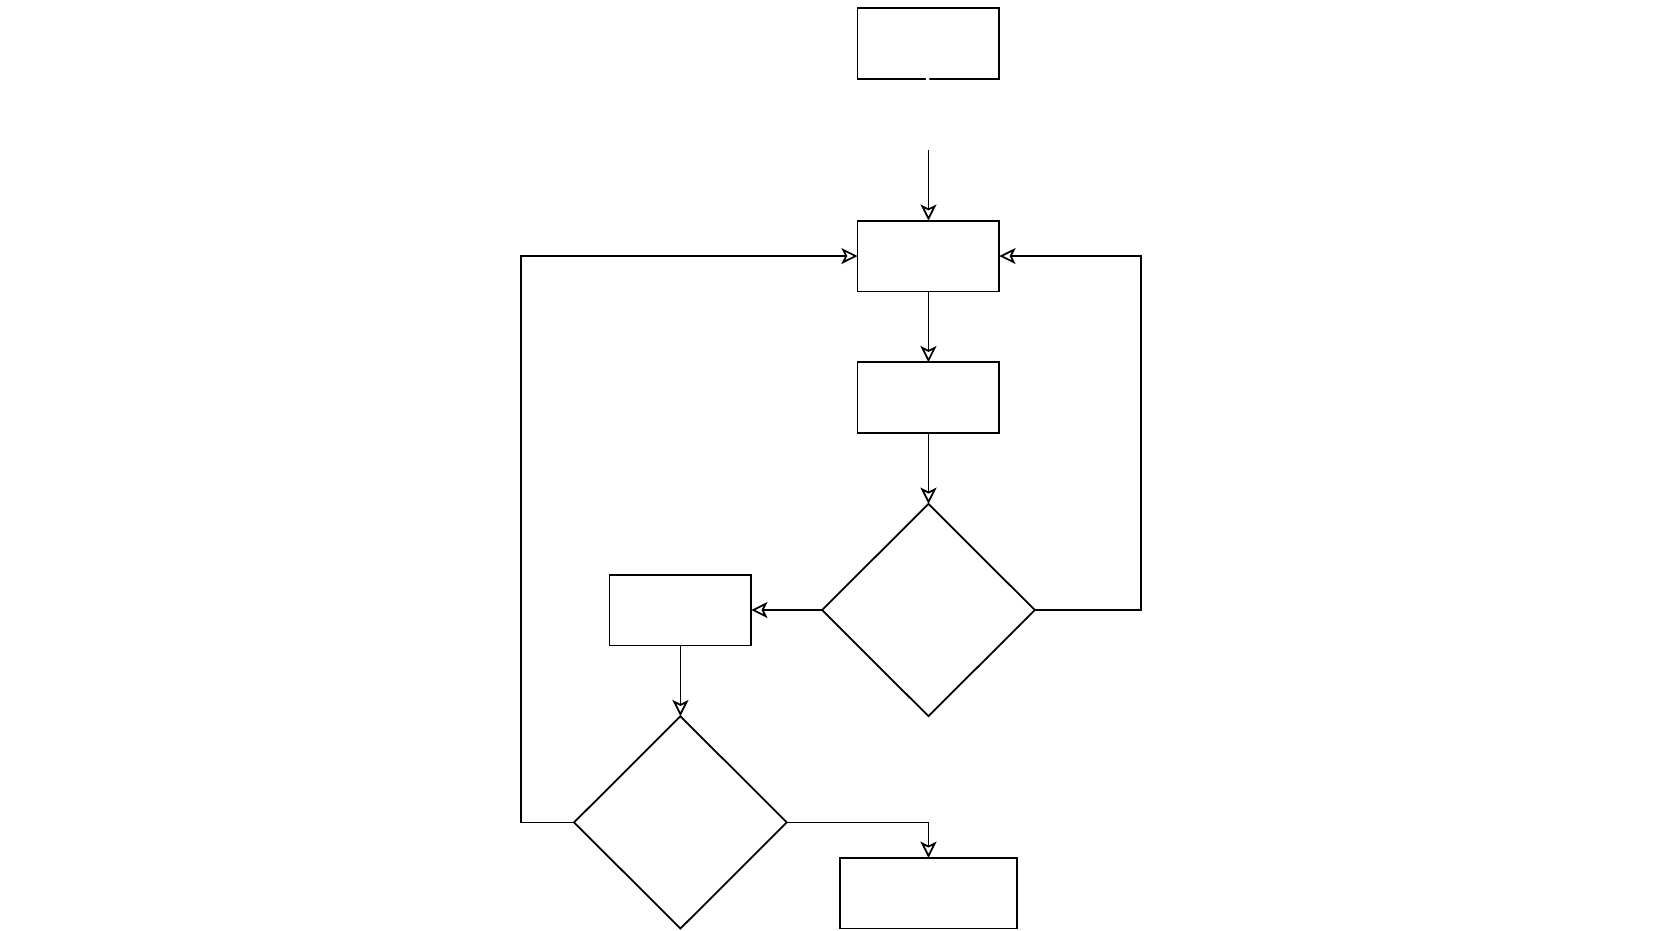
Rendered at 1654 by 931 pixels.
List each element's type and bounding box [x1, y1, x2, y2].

picture [505, 5, 1158, 931]
